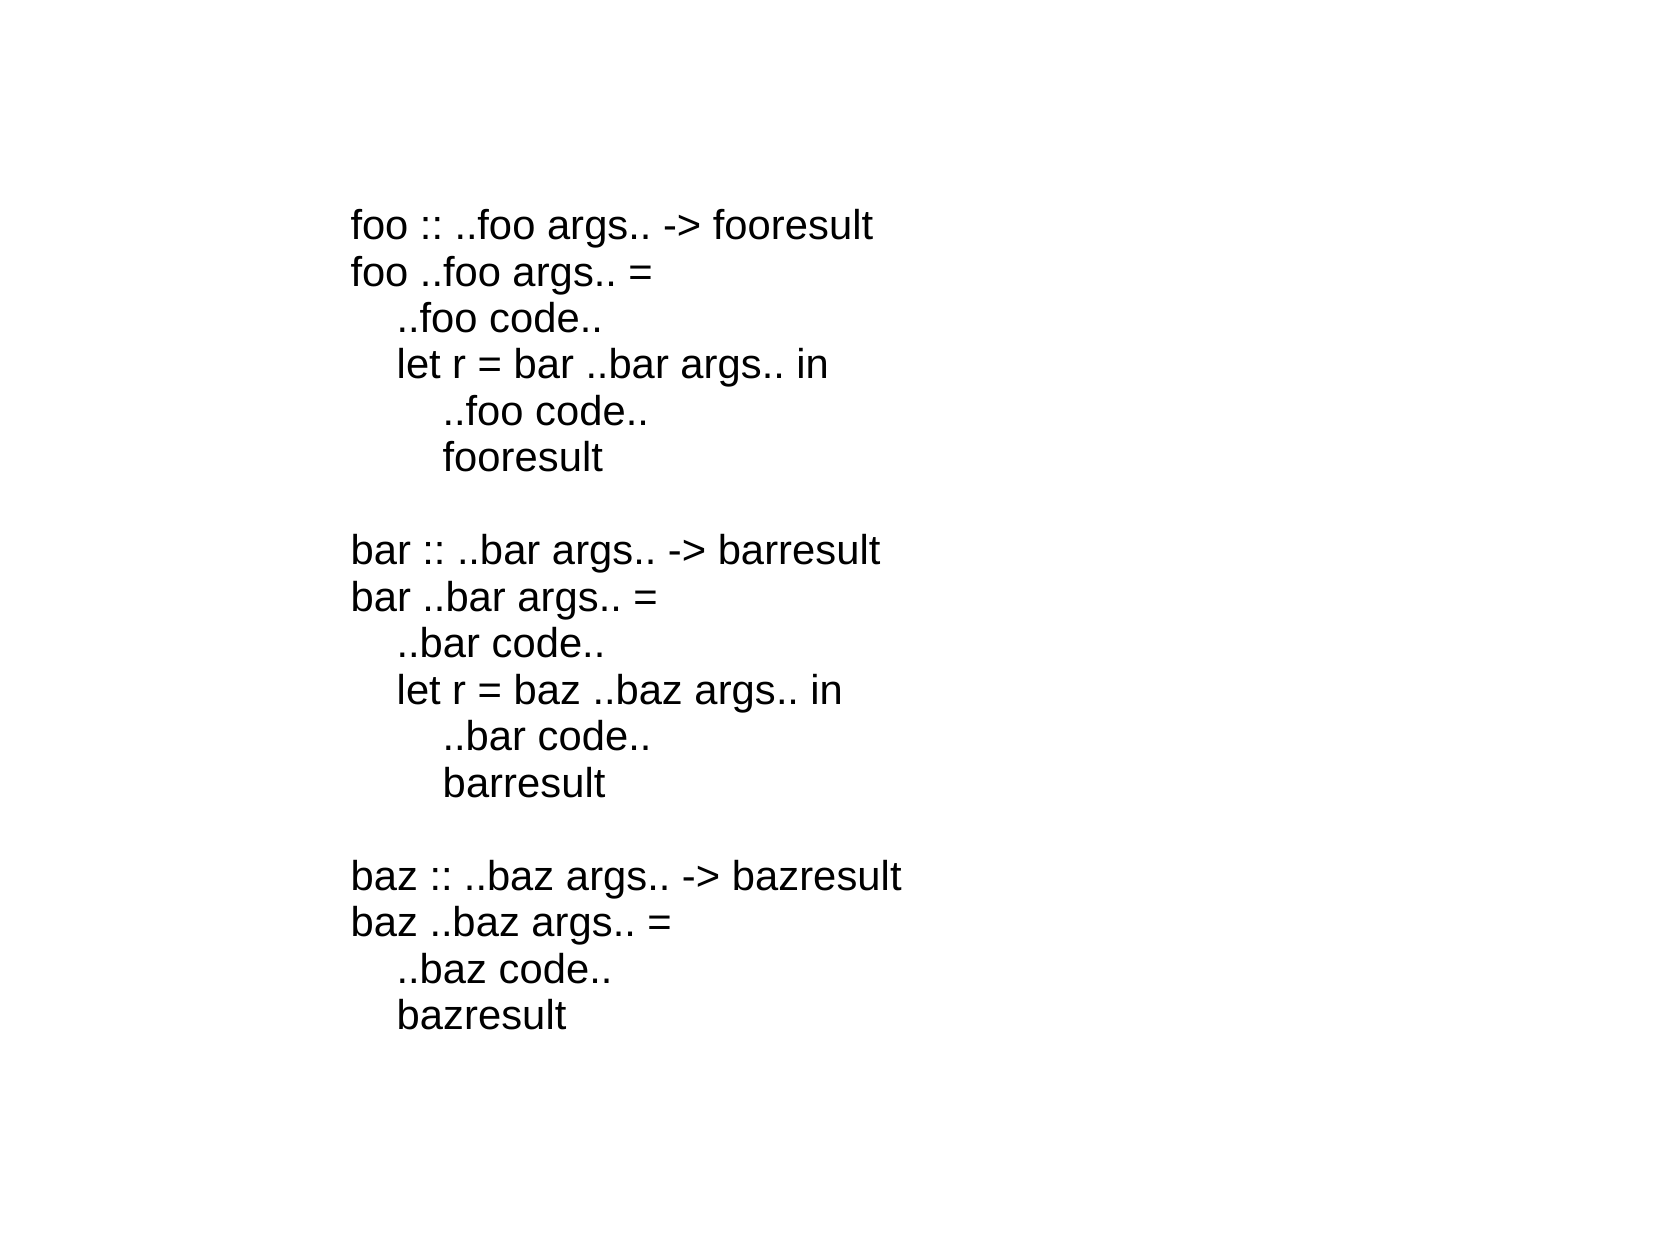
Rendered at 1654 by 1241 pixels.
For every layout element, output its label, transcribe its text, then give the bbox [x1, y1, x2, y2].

subtitle foo :: ..foo args.. -> fooresult foo ..foo args.. = ..foo code.. let r = bar ..bar args.. in ..foo code.. fooresult bar :: ..bar args.. -> barresult bar ..bar args.. = ..bar code.. let r = baz ..baz args.. in ..bar code.. barresult baz :: ..baz args.. -> bazresult baz ..baz args.. = ..baz code.. bazresult [304, 197, 1349, 1044]
